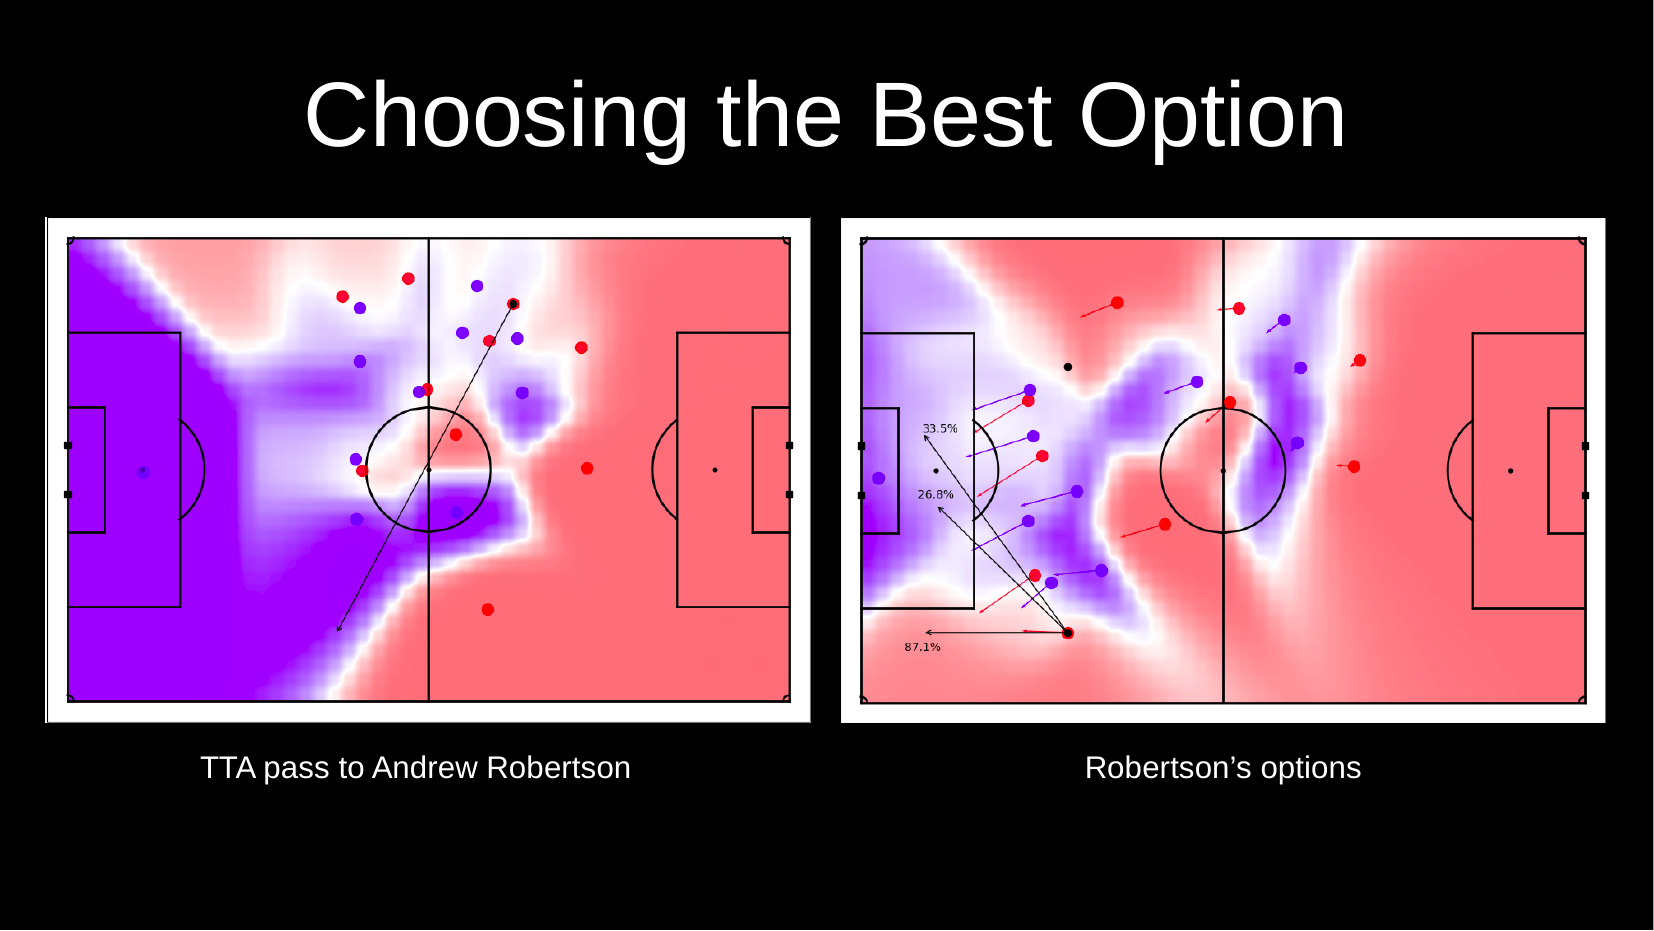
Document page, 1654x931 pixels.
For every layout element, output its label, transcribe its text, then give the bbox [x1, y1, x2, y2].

title Choosing the Best Option [82, 37, 1571, 193]
picture [45, 217, 811, 723]
list TTA pass to Andrew Robertson Robertson’s options [85, 750, 1574, 931]
picture [840, 217, 1606, 723]
